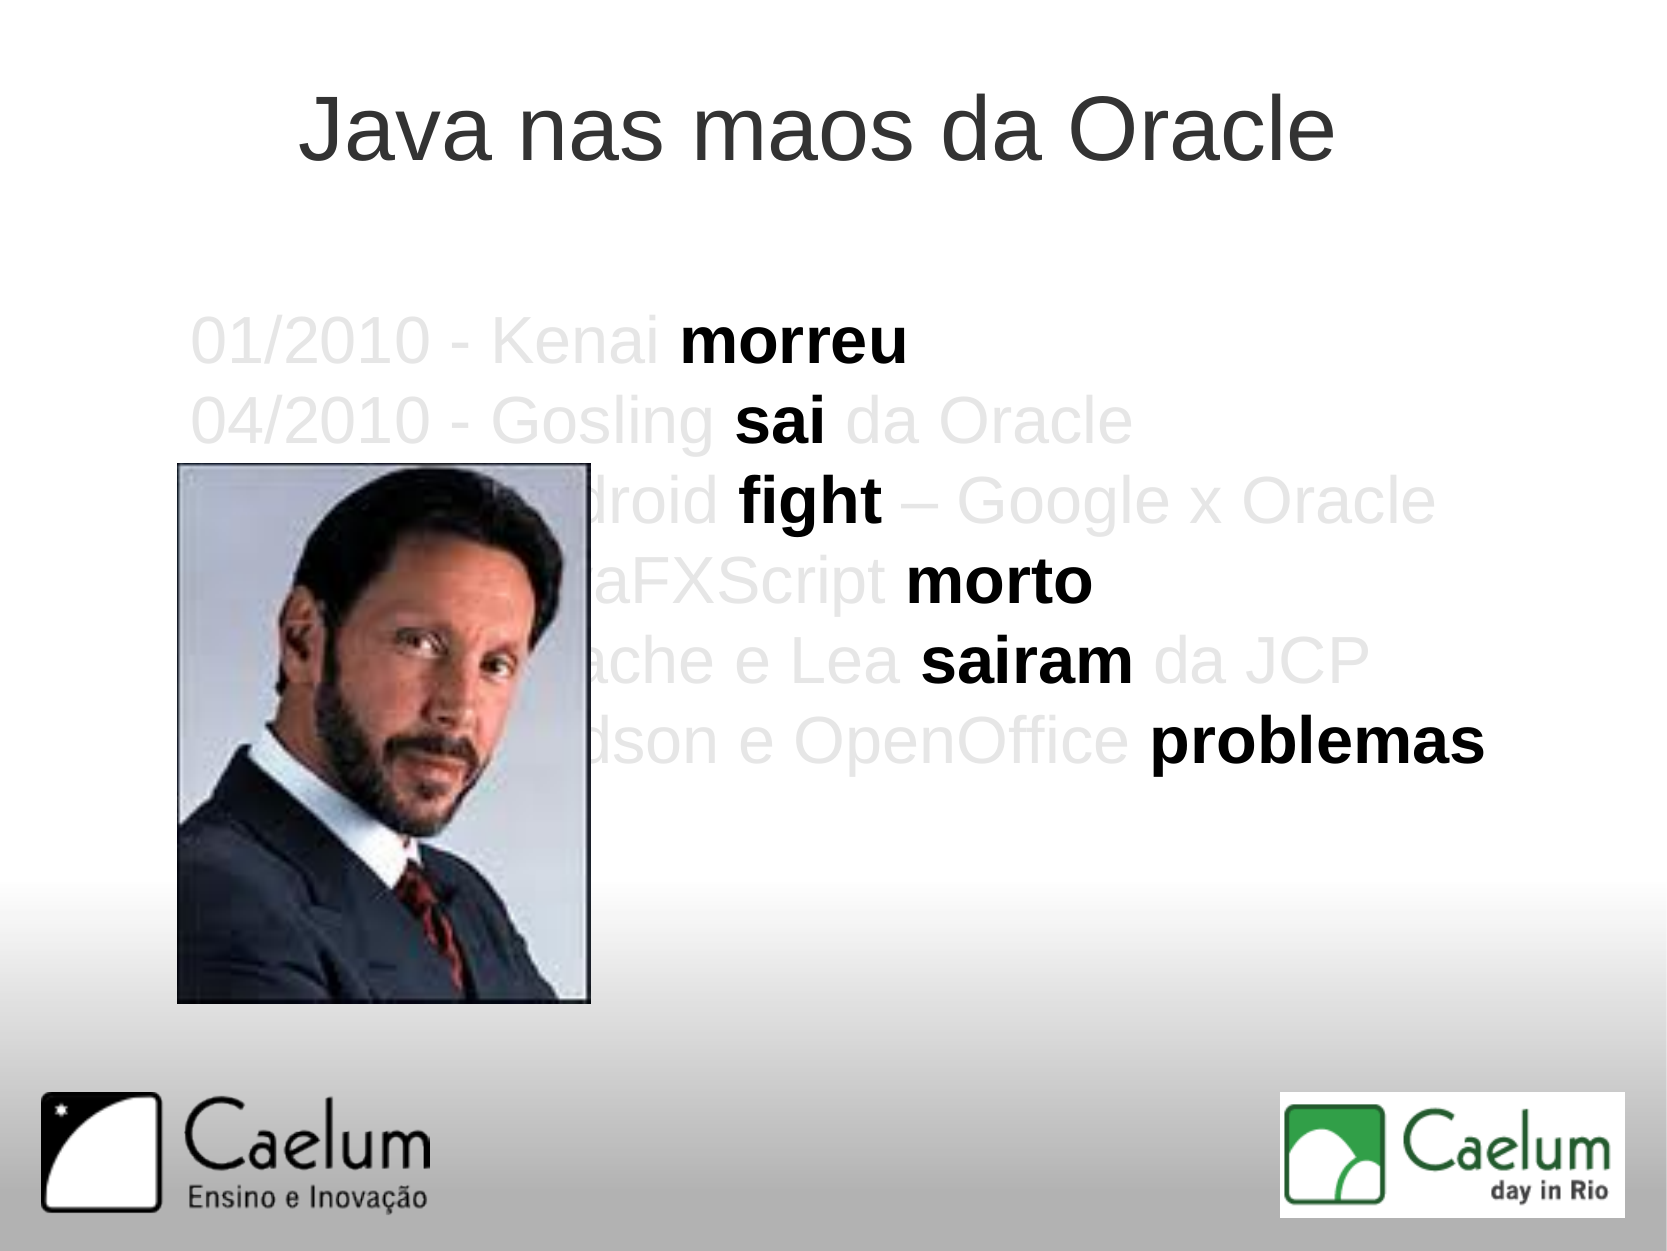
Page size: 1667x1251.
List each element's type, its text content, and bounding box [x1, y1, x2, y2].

text_box 01/2010 - Kenai morreu 04/2010 - Gosling sai da Oracle 08/2010 - Android fight – Google x Oracle 09/2010 - JavaFXScript morto 12/2010 - Apache e Lea sairam da JCP 05/2011 - Hudson e OpenOffice problemas [167, 280, 1516, 794]
title Java nas maos da Oracle [126, 82, 1512, 283]
picture [0, 0, 1667, 1251]
